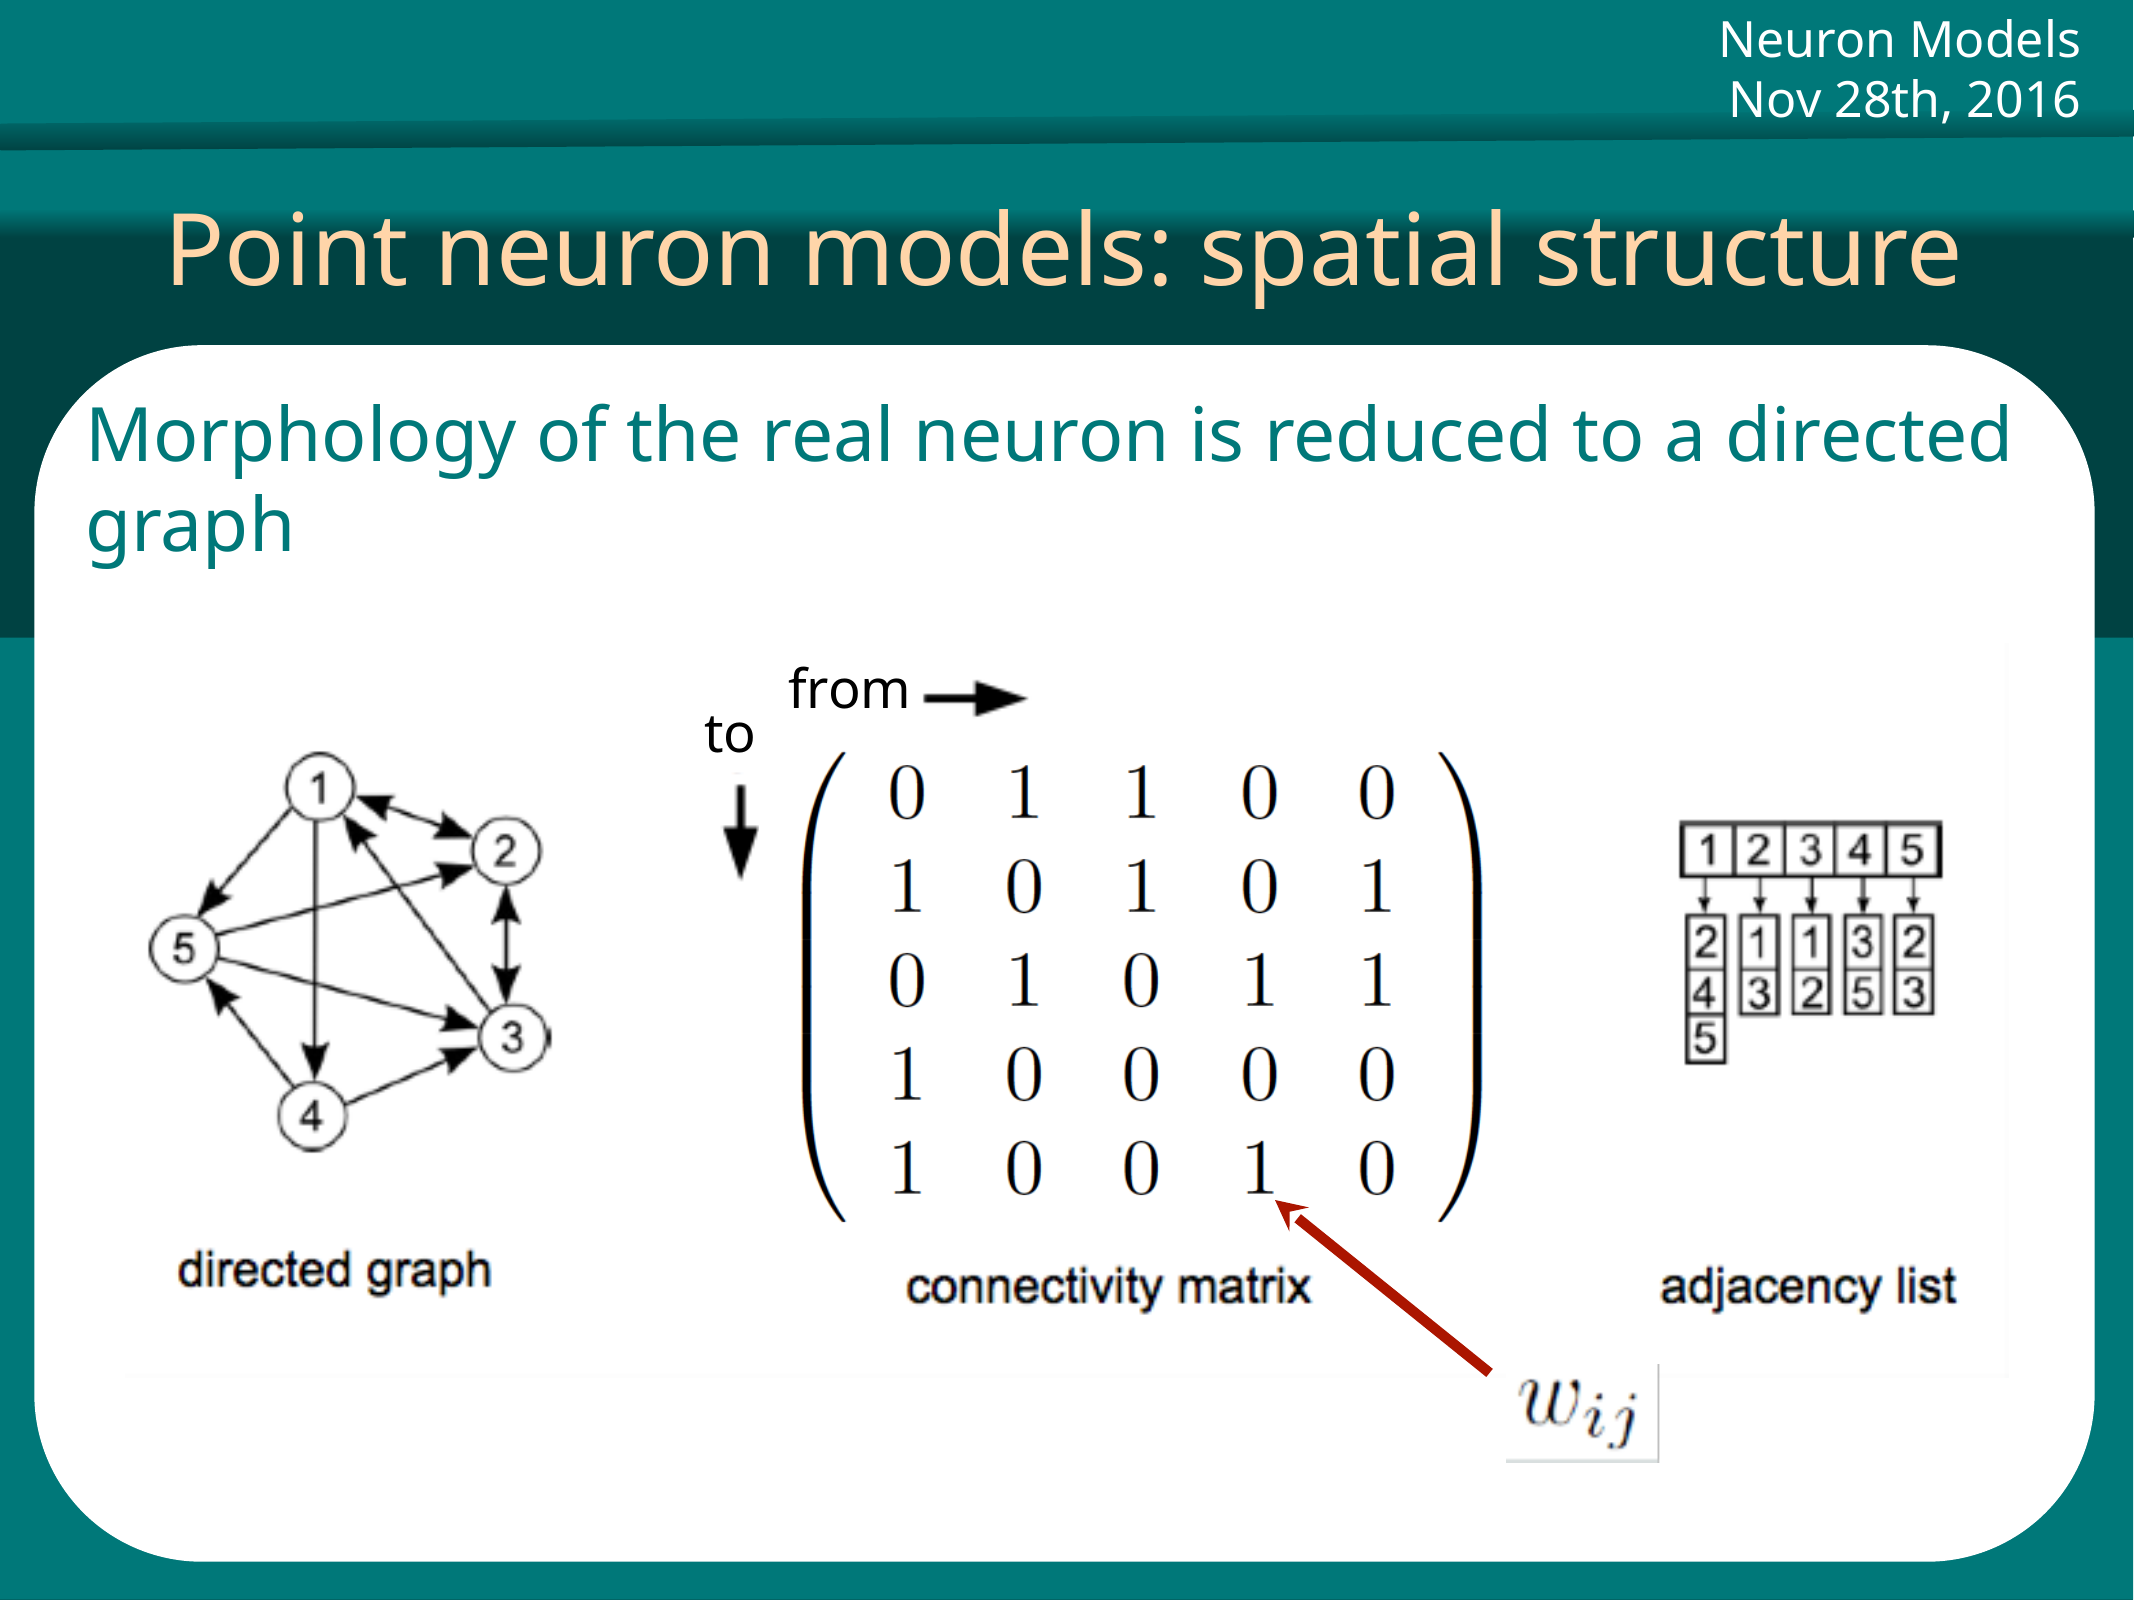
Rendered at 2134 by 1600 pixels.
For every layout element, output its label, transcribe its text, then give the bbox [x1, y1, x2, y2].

text_box to [695, 690, 766, 772]
text_box Point neuron models: spatial structure [32, 153, 2097, 337]
text_box from [778, 646, 922, 719]
text_box Neuron Models Nov 28th, 2016 [443, 1, 2090, 135]
picture [125, 643, 2009, 1463]
text_box [675, 717, 759, 773]
text_box Morphology of the real neuron is reduced to a directed graph [76, 394, 2094, 560]
